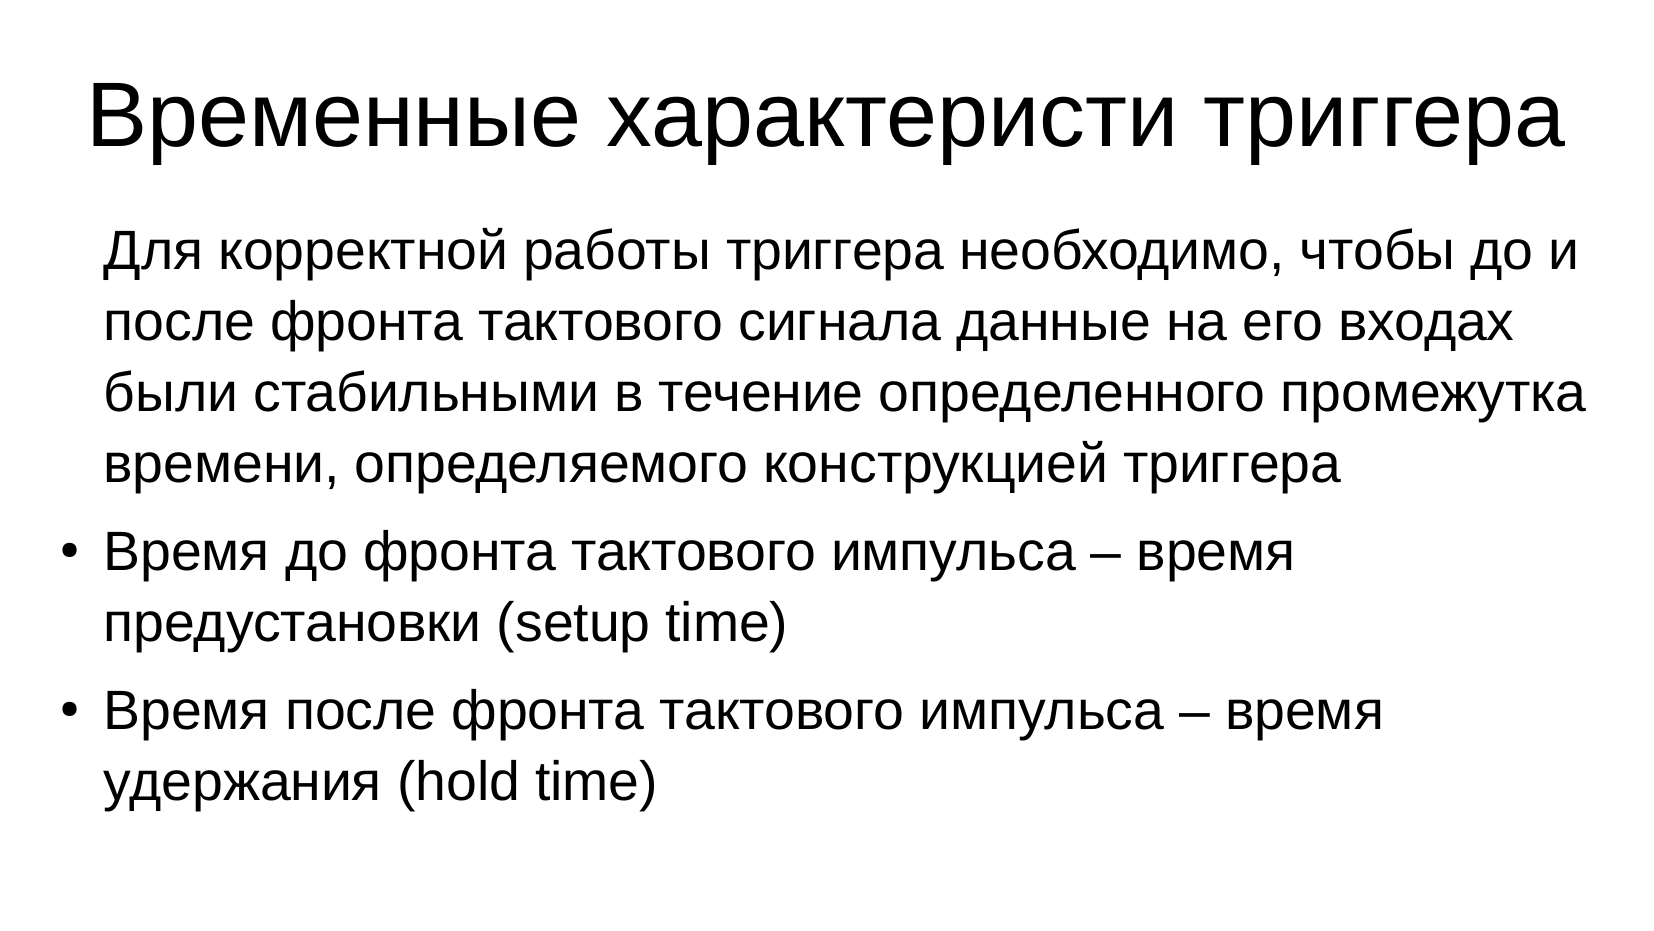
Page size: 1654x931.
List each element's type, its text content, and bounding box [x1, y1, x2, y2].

title Временные характеристи триггера [82, 37, 1571, 193]
list Для корректной работы триггера необходимо, чтобы до и после фронта тактового сигнала данные на его входах были стабильными в течение определенного промежутка времени, определяемого конструкцией триггера Время до фронта тактового импульса – время предустановки (setup time) Время после фронта тактового импульса – время удержания (hold time) [45, 210, 1621, 871]
